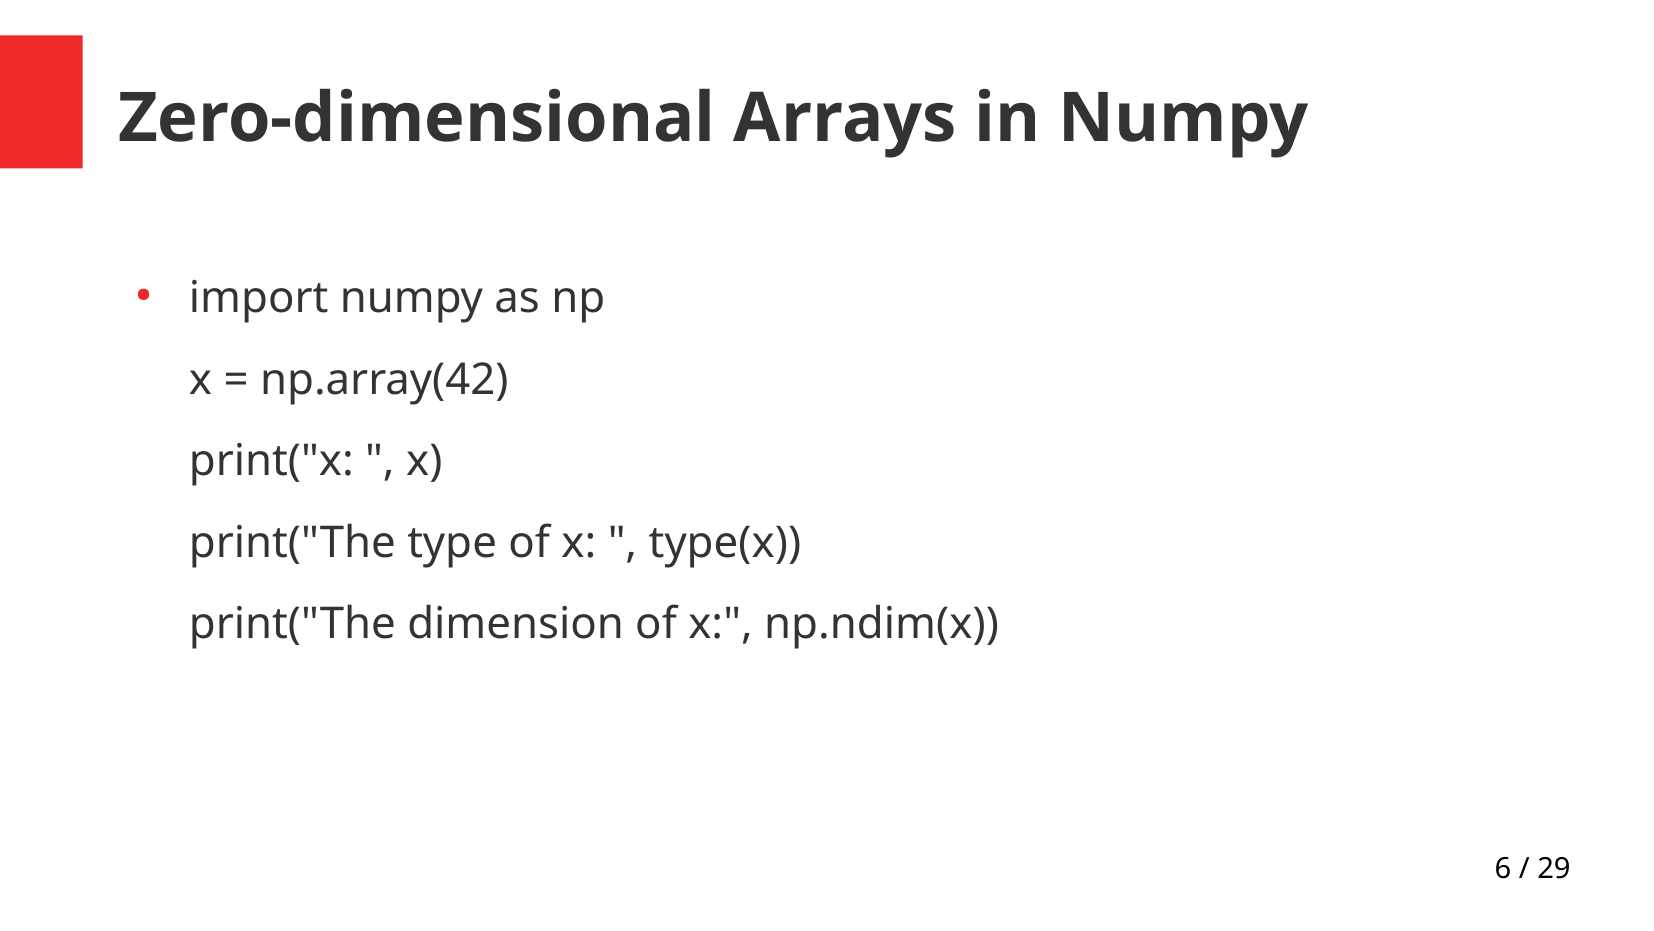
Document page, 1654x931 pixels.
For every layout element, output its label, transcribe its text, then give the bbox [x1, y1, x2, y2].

list import numpy as np x = np.array(42) print("x: ", x) print("The type of x: ", type(x)) print("The dimension of x:", np.ndim(x)) [118, 265, 1536, 806]
title Zero-dimensional Arrays in Numpy [118, 37, 1571, 193]
